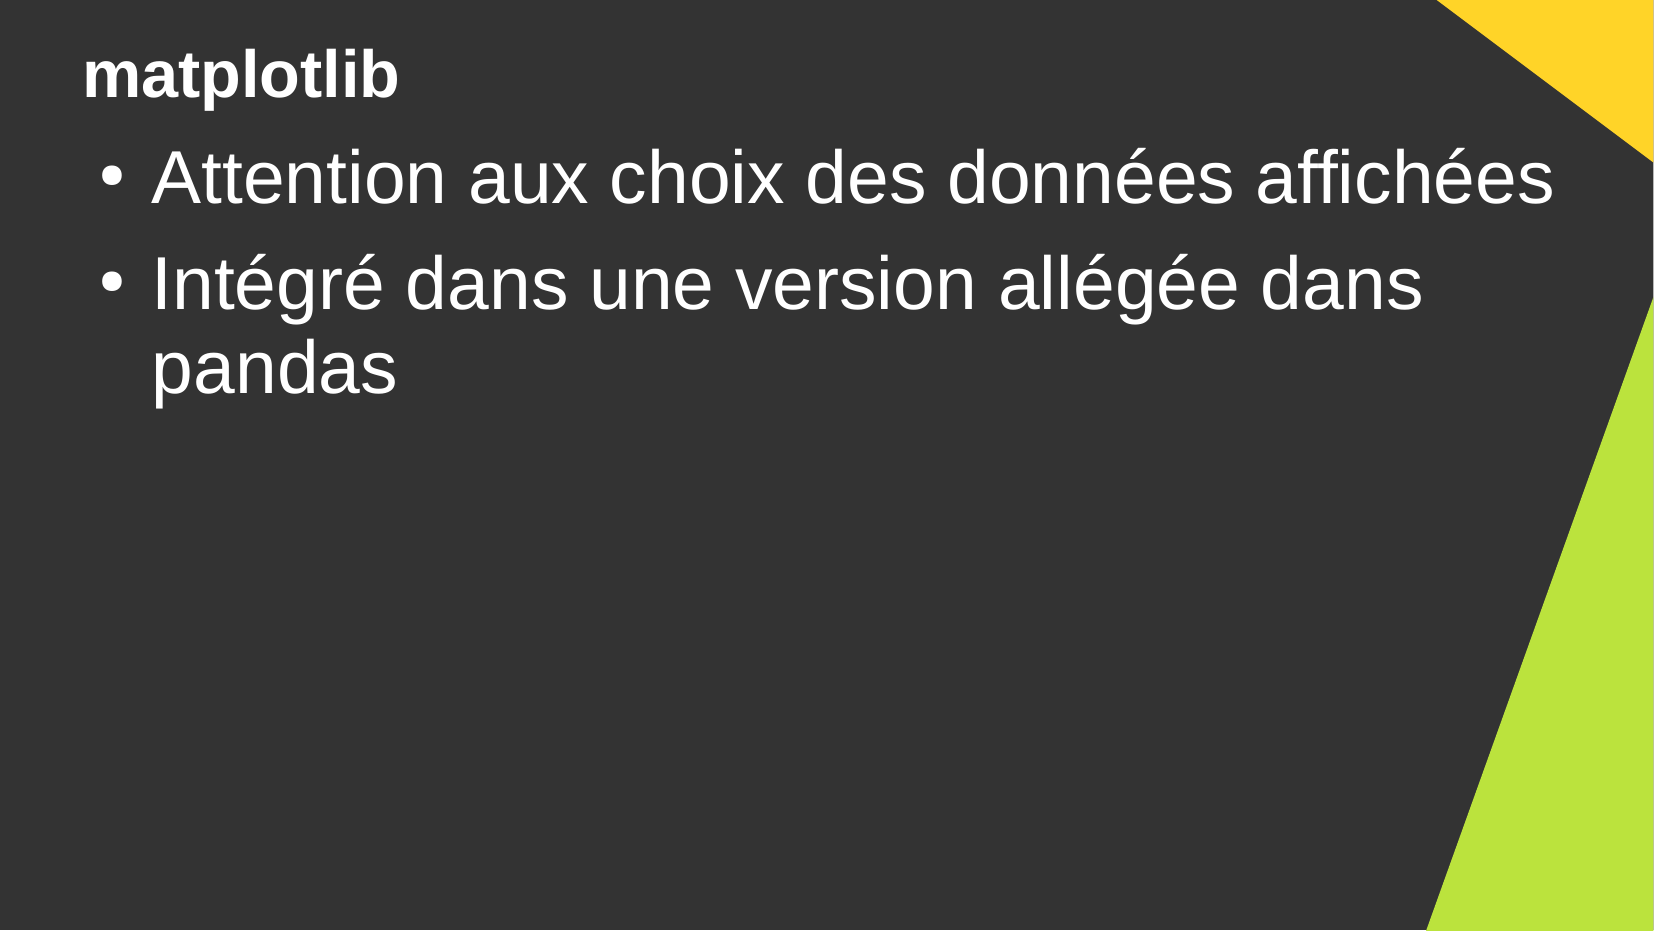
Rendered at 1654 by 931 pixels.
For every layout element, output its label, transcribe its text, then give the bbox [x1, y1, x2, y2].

title matplotlib [82, 37, 1571, 115]
text_box [1426, 295, 1654, 931]
text_box [1436, 0, 1654, 163]
list Attention aux choix des données affichées Intégré dans une version allégée dans pandas [80, 135, 1560, 697]
